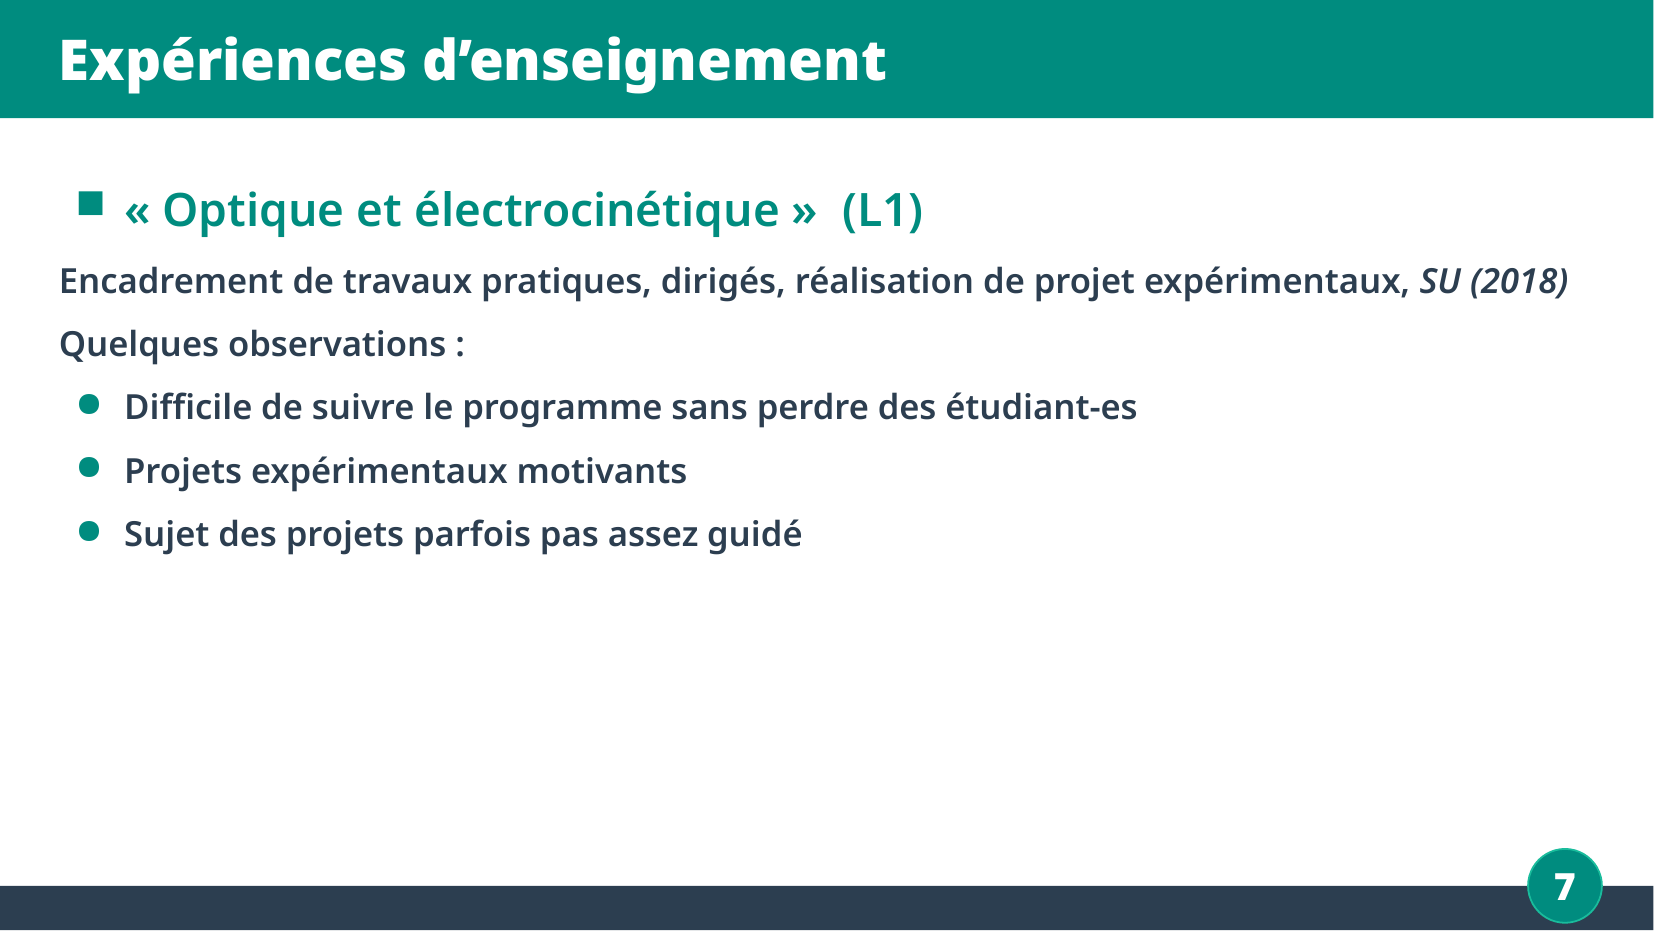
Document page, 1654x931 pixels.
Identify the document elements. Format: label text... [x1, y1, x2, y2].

title Expériences d’enseignement [59, 0, 1595, 118]
list « Optique et électrocinétique » (L1) Encadrement de travaux pratiques, dirigés, réalisation de projet expérimentaux, SU (2018) Quelques observations : Difficile de suivre le programme sans perdre des étudiant-es Projets expérimentaux motivants Sujet des projets parfois pas assez guidé [59, 177, 1595, 591]
